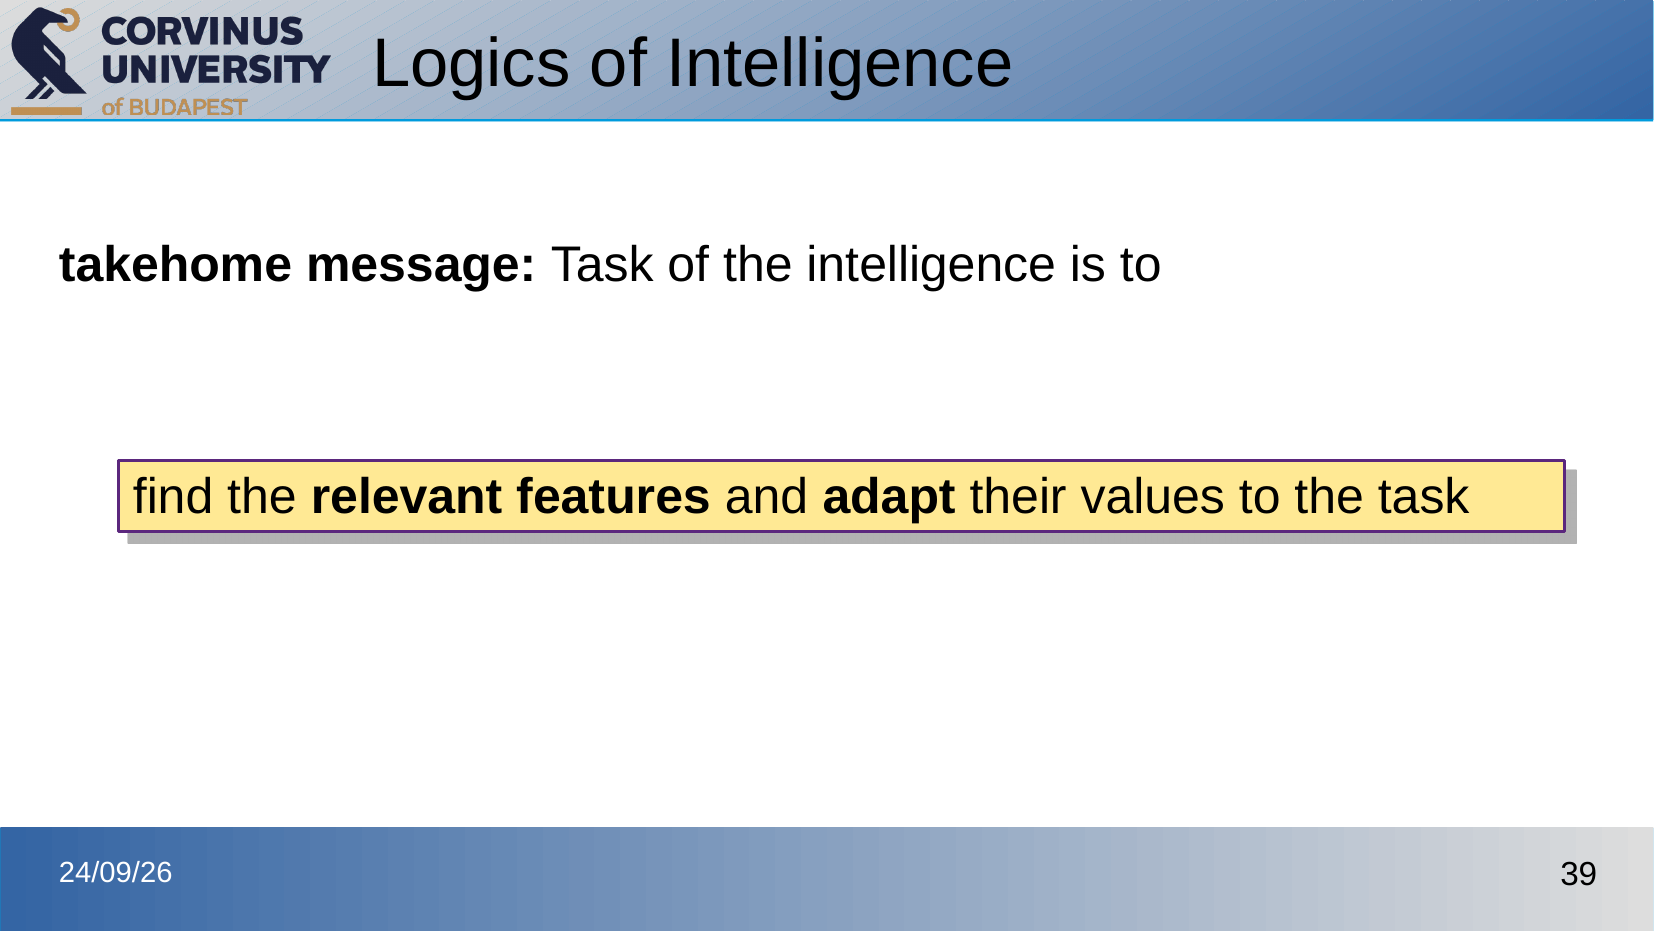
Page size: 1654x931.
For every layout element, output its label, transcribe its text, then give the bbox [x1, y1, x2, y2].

picture [11, 7, 331, 115]
text_box find the relevant features and adapt their values to the task [118, 460, 1565, 532]
list takehome message: Task of the intelligence is to [59, 236, 1595, 296]
title Logics of Intelligence [372, 23, 1625, 103]
